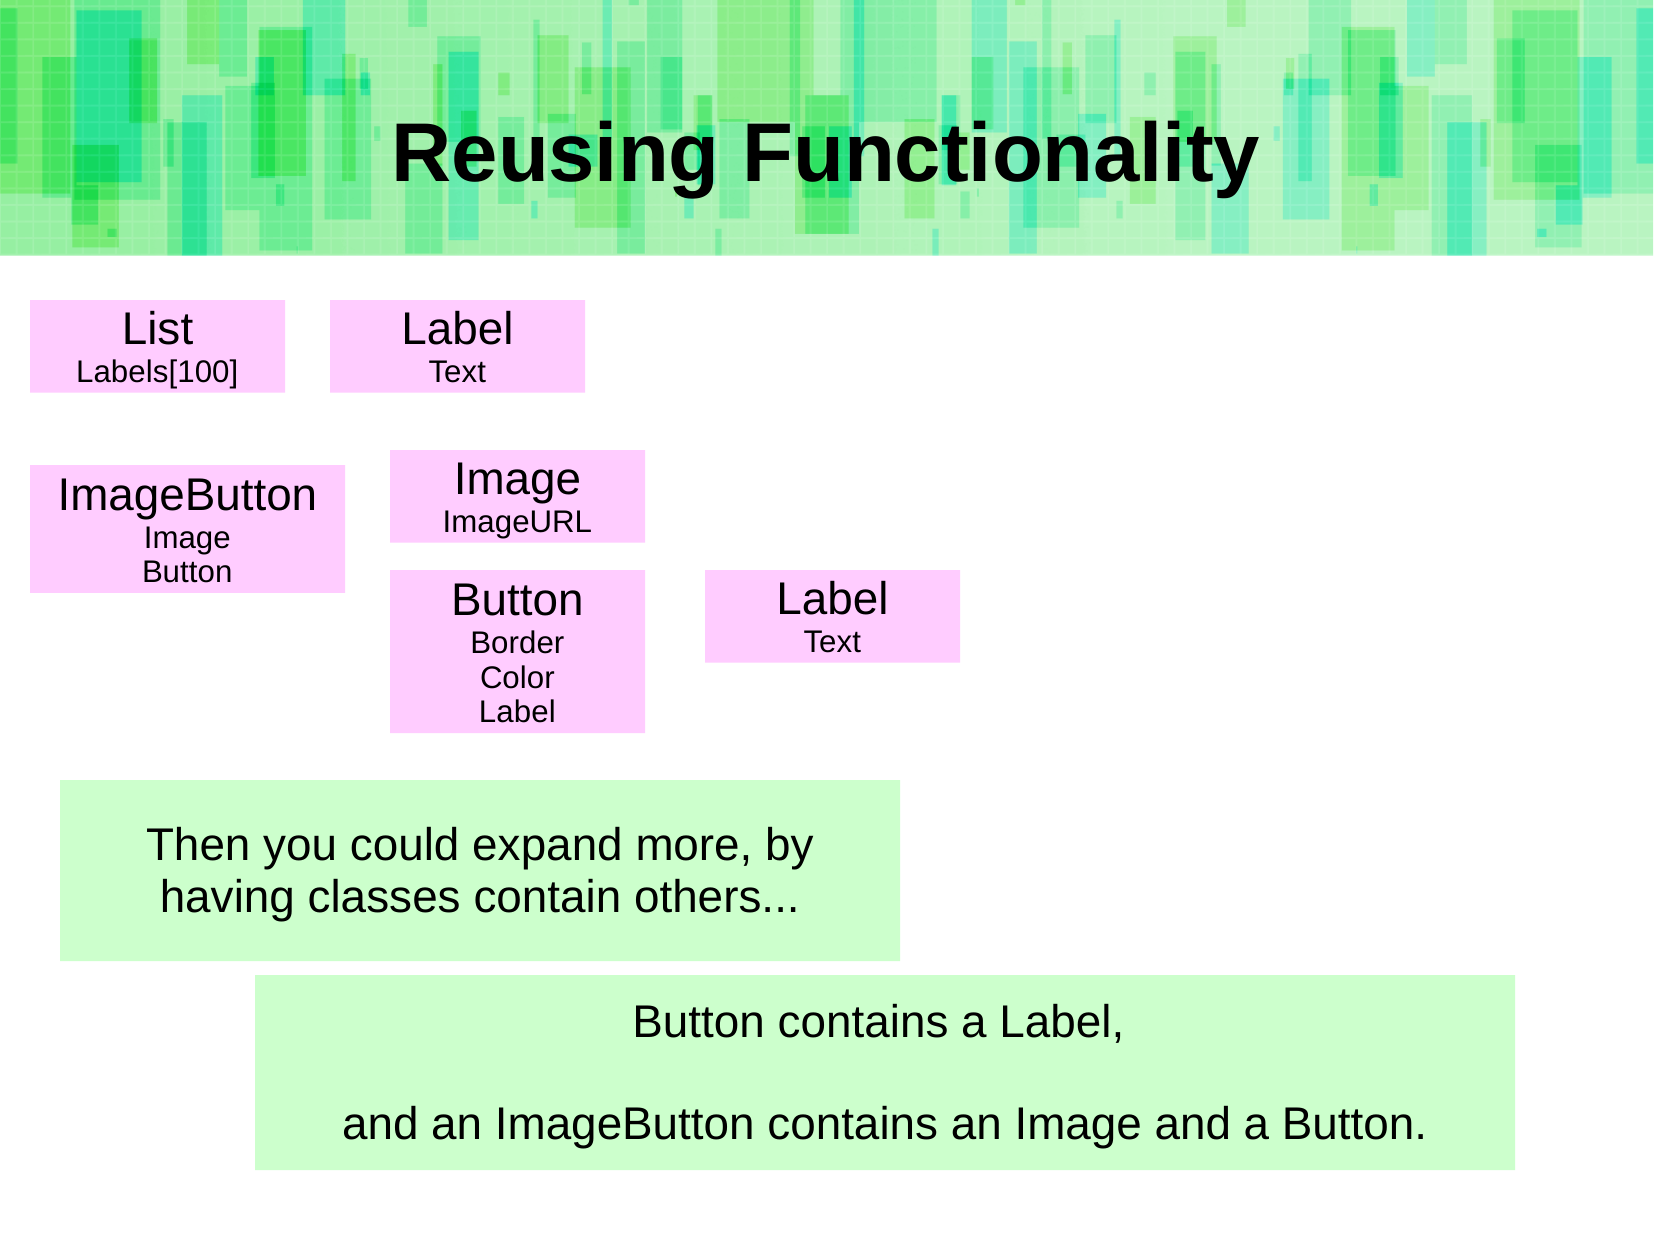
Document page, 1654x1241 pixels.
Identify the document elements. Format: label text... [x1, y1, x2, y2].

text_box Button contains a Label, and an ImageButton contains an Image and a Button. [255, 975, 1516, 1171]
text_box ImageButton Image Button [30, 465, 346, 593]
picture [0, 0, 1654, 1241]
text_box Then you could expand more, by having classes contain others... [60, 780, 901, 962]
title Reusing Functionality [82, 49, 1571, 257]
text_box Button Border Color Label [390, 570, 646, 734]
text_box Image ImageURL [390, 450, 646, 543]
text_box Label Text [705, 570, 961, 663]
text_box Label Text [330, 300, 586, 393]
text_box List Labels[100] [30, 300, 286, 393]
